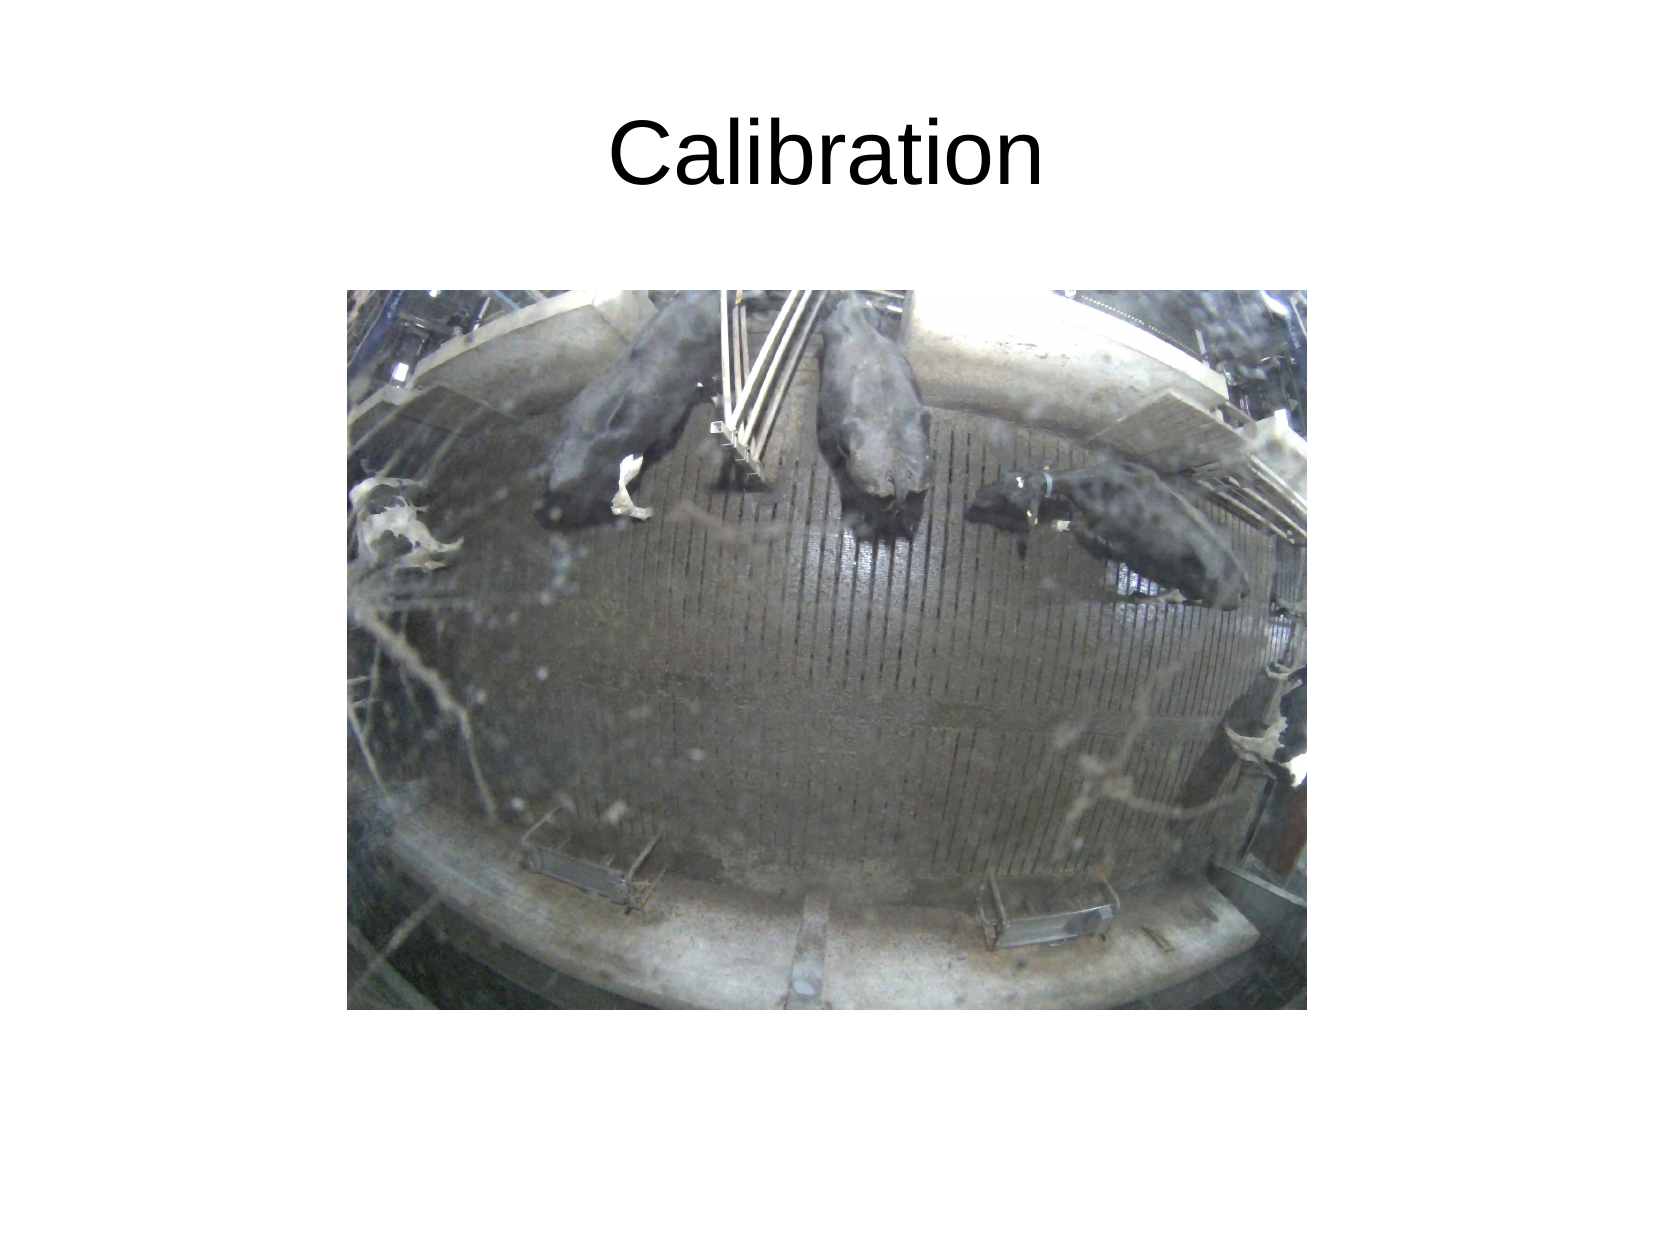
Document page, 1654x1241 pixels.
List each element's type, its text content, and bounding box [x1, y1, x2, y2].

picture [347, 290, 1307, 1010]
title Calibration [82, 49, 1571, 257]
